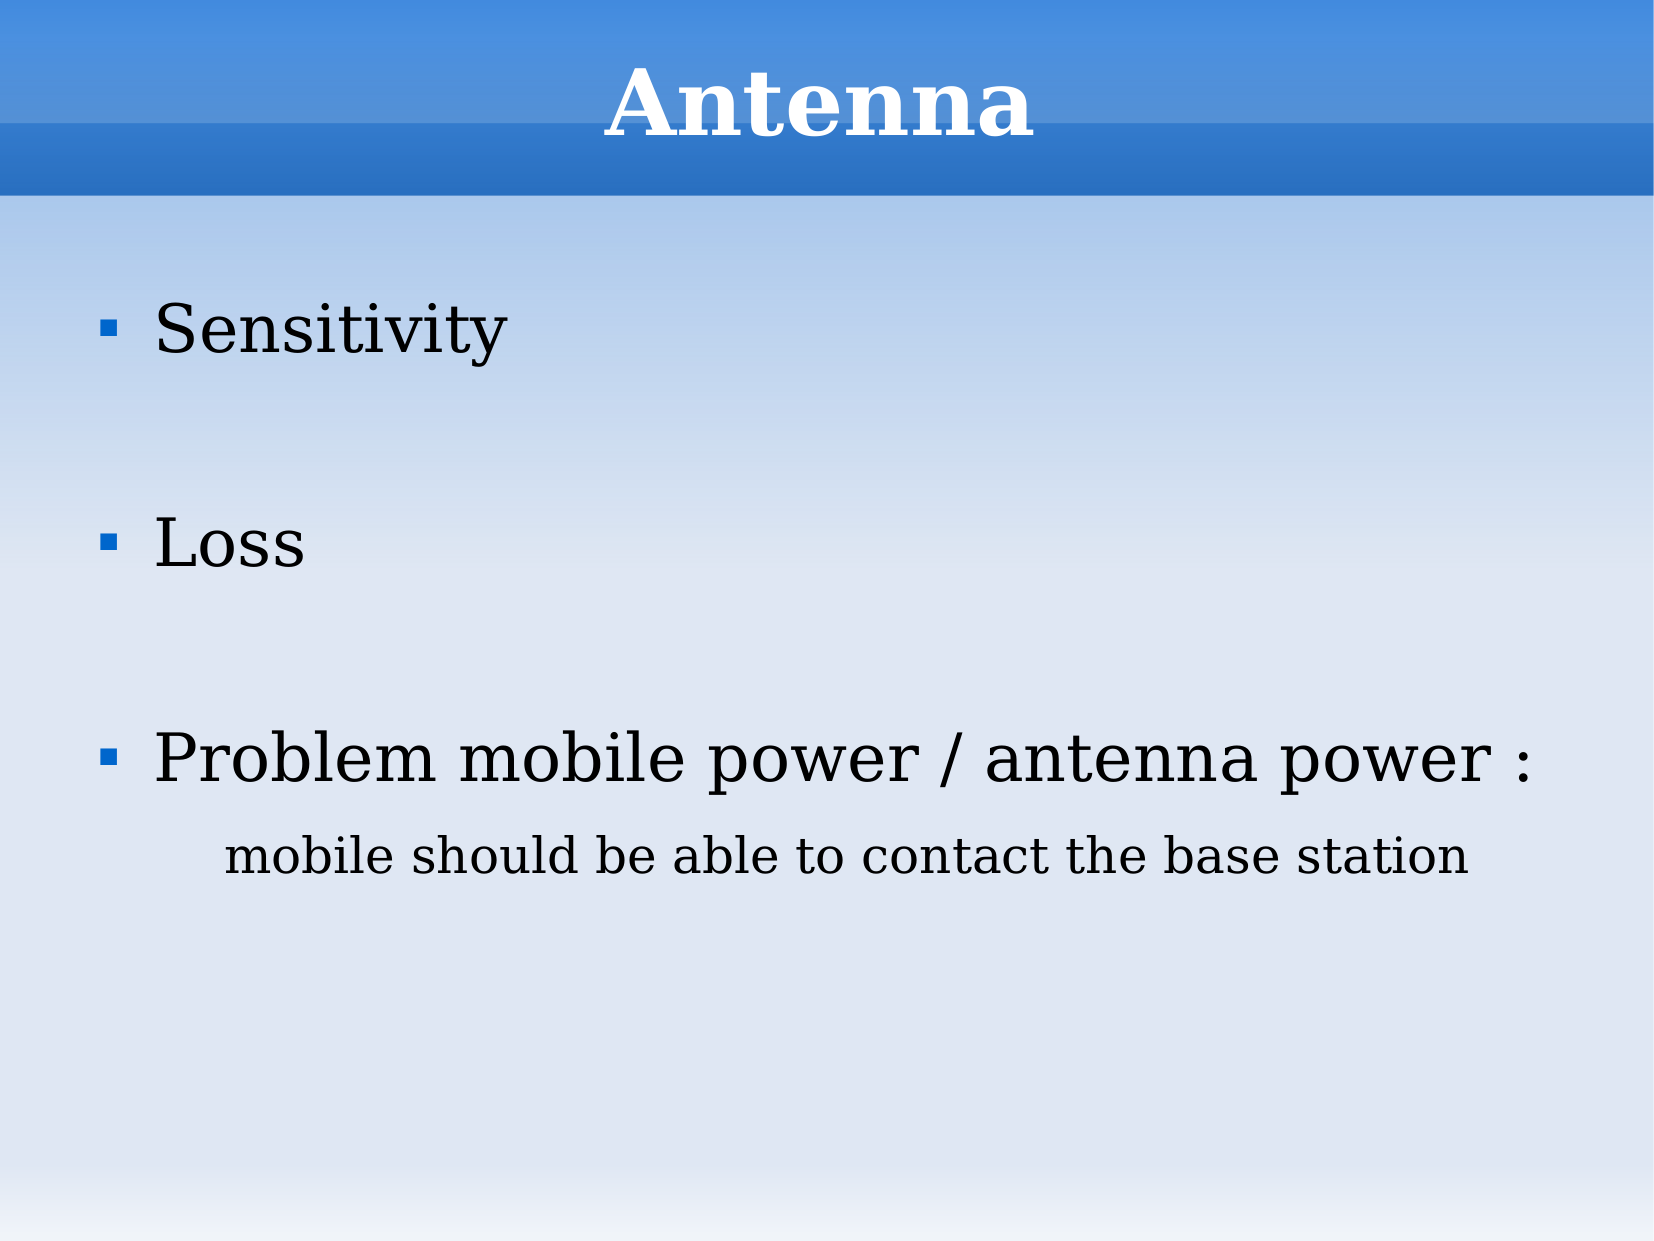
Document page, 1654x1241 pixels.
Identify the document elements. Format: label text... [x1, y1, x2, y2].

title Antenna [76, 0, 1565, 208]
picture [0, 0, 1654, 1241]
list Sensitivity Loss Problem mobile power / antenna power : mobile should be able to contact the base station [82, 290, 1571, 1109]
